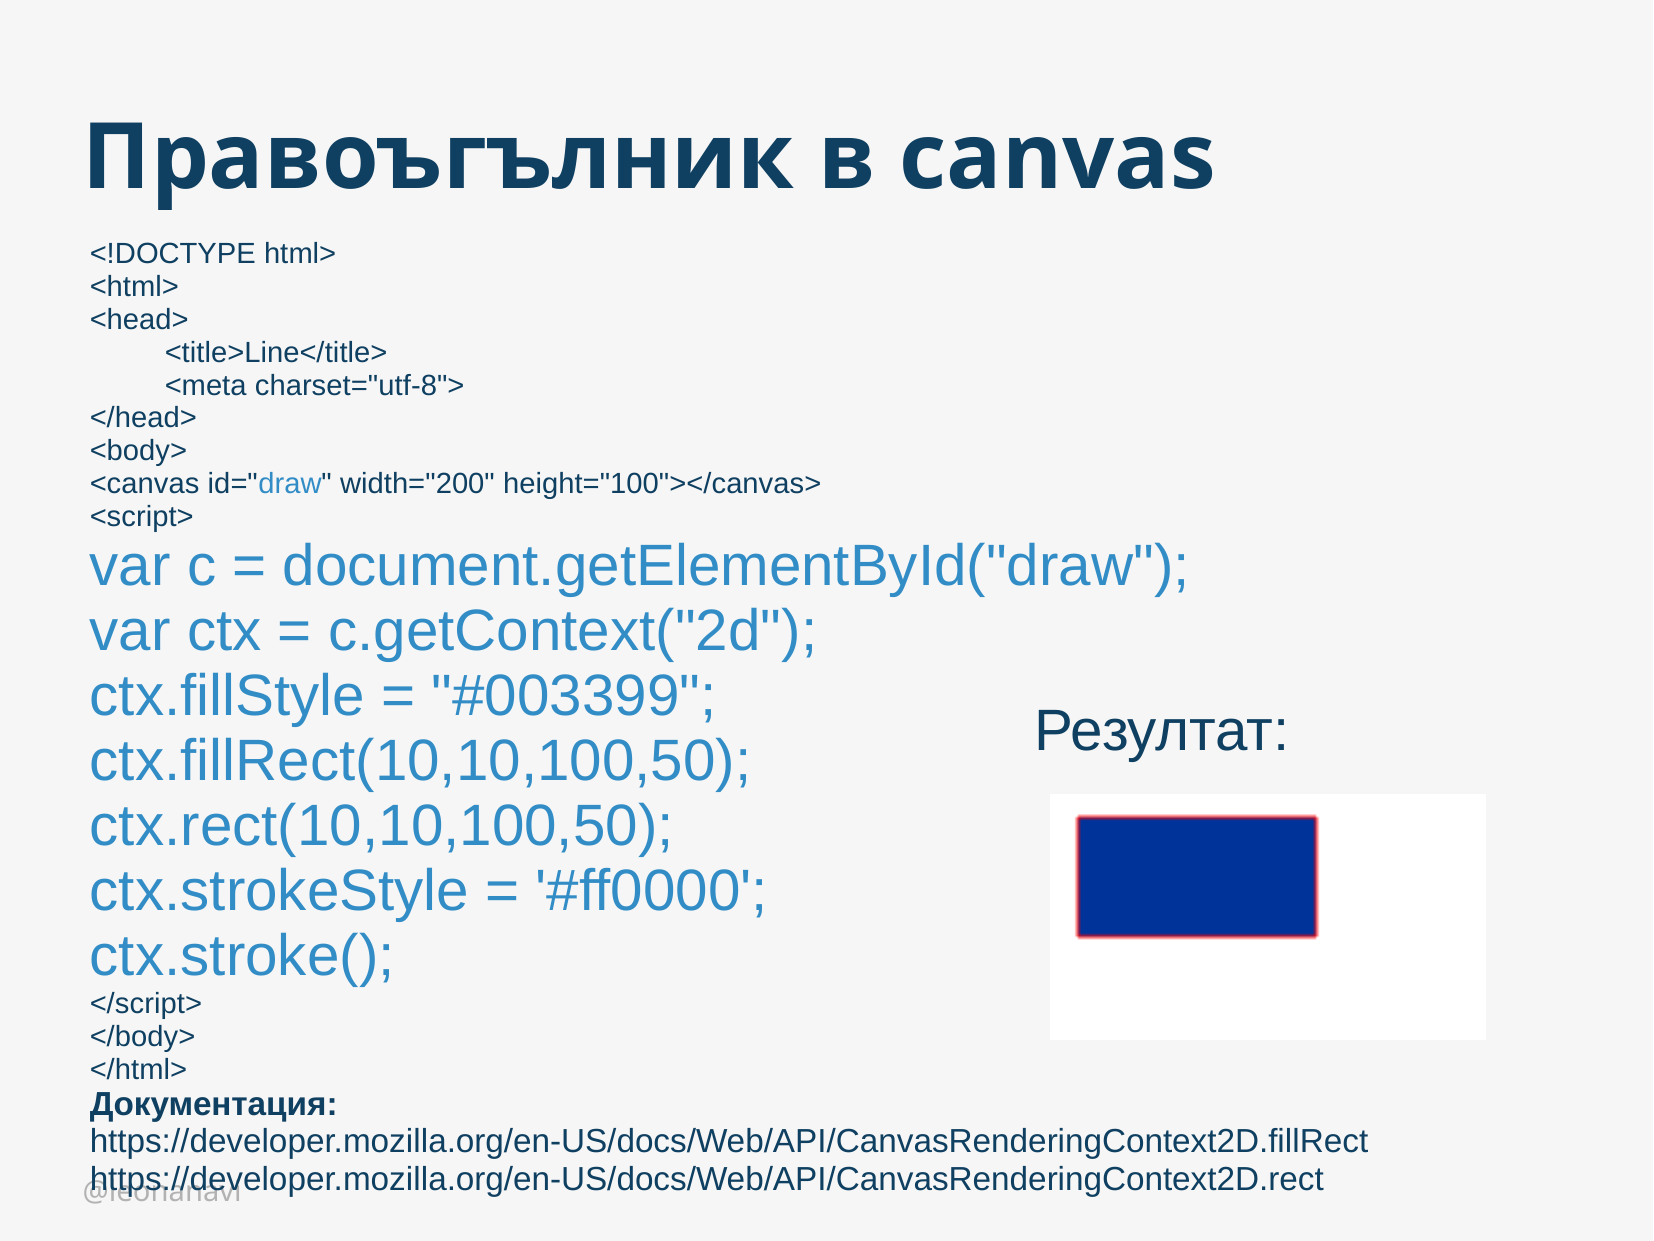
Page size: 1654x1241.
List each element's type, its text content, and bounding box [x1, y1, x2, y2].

text_box Резултат: [1020, 690, 1306, 771]
text_box <!DOCTYPE html> <html> <head> <title>Line</title> <meta charset="utf-8"> </head> <body> <canvas id="draw" width="200" height="100"></canvas> <script> var c = document.getElementById("draw"); var ctx = c.getContext("2d"); ctx.fillStyle = "#003399"; ctx.fillRect(10,10,100,50); ctx.rect(10,10,100,50); ctx.strokeStyle = '#ff0000'; ctx.stroke(); </script> </body> </html> Документация: https://developer.mozilla.org/en-US/docs/Web/API/CanvasRenderingContext2D.fillRect https://developer.mozilla.org/en-US/docs/Web/API/CanvasRenderingContext2D.rect [75, 230, 1653, 1241]
picture [1050, 794, 1486, 1040]
title Правоъгълник в canvas [82, 49, 1571, 230]
